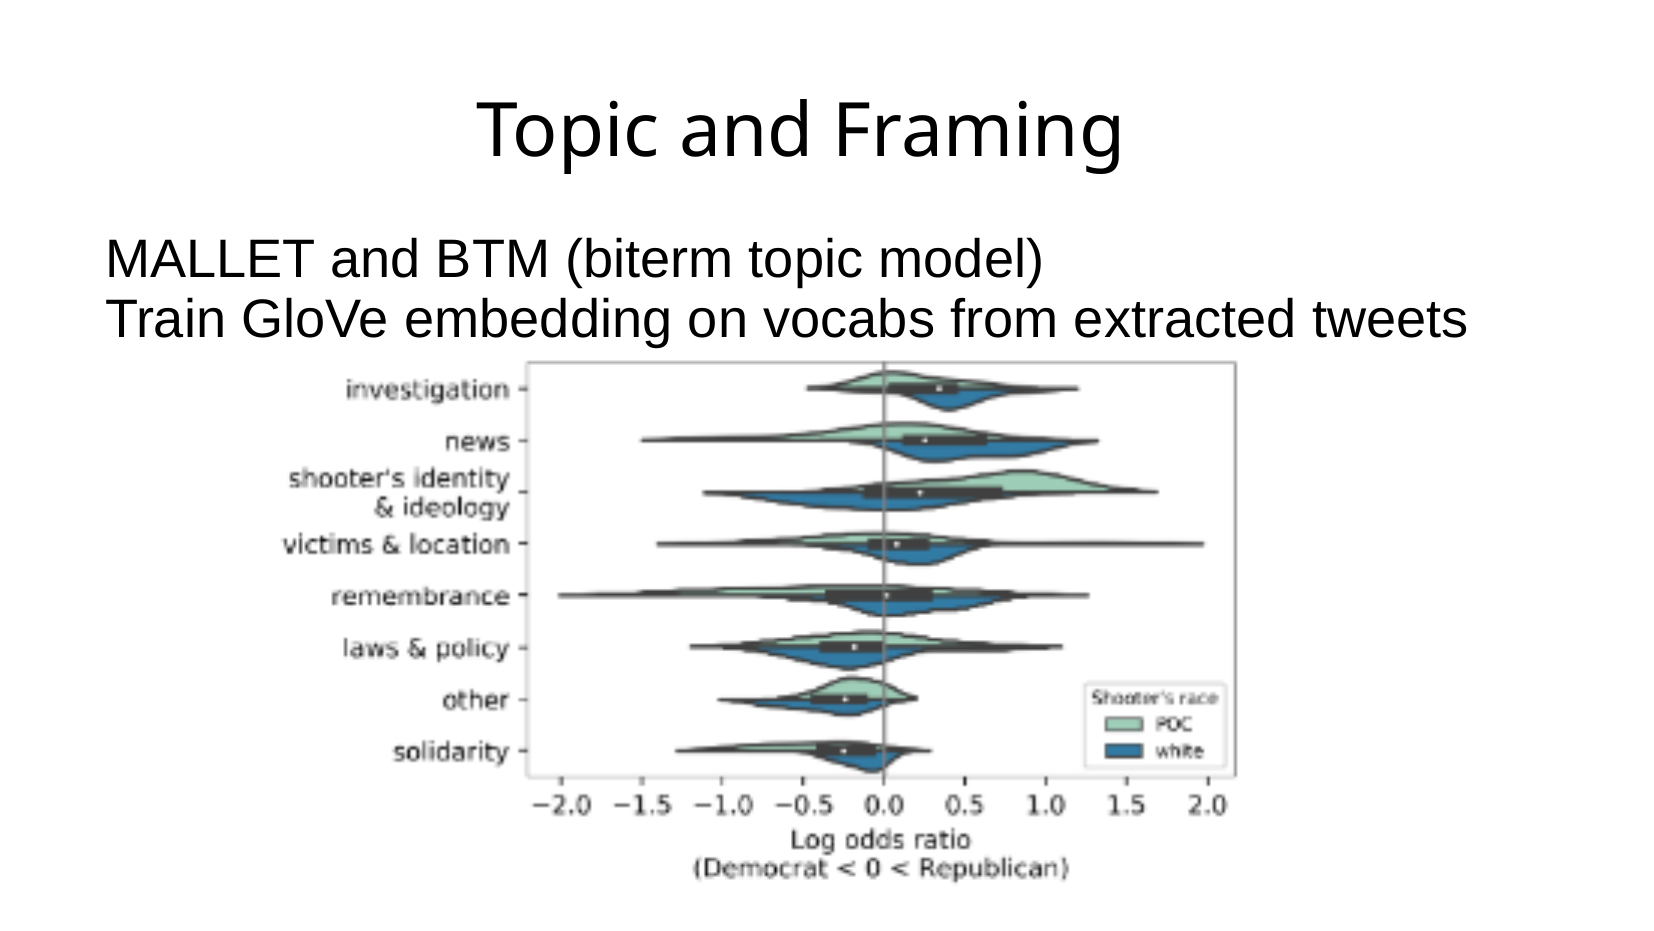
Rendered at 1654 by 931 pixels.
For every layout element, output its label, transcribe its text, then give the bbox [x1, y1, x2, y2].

title Topic and Framing [56, 90, 1546, 268]
picture [270, 359, 1262, 892]
text_box MALLET and BTM (biterm topic model) Train GloVe embedding on vocabs from extracted tweets [105, 120, 1594, 458]
